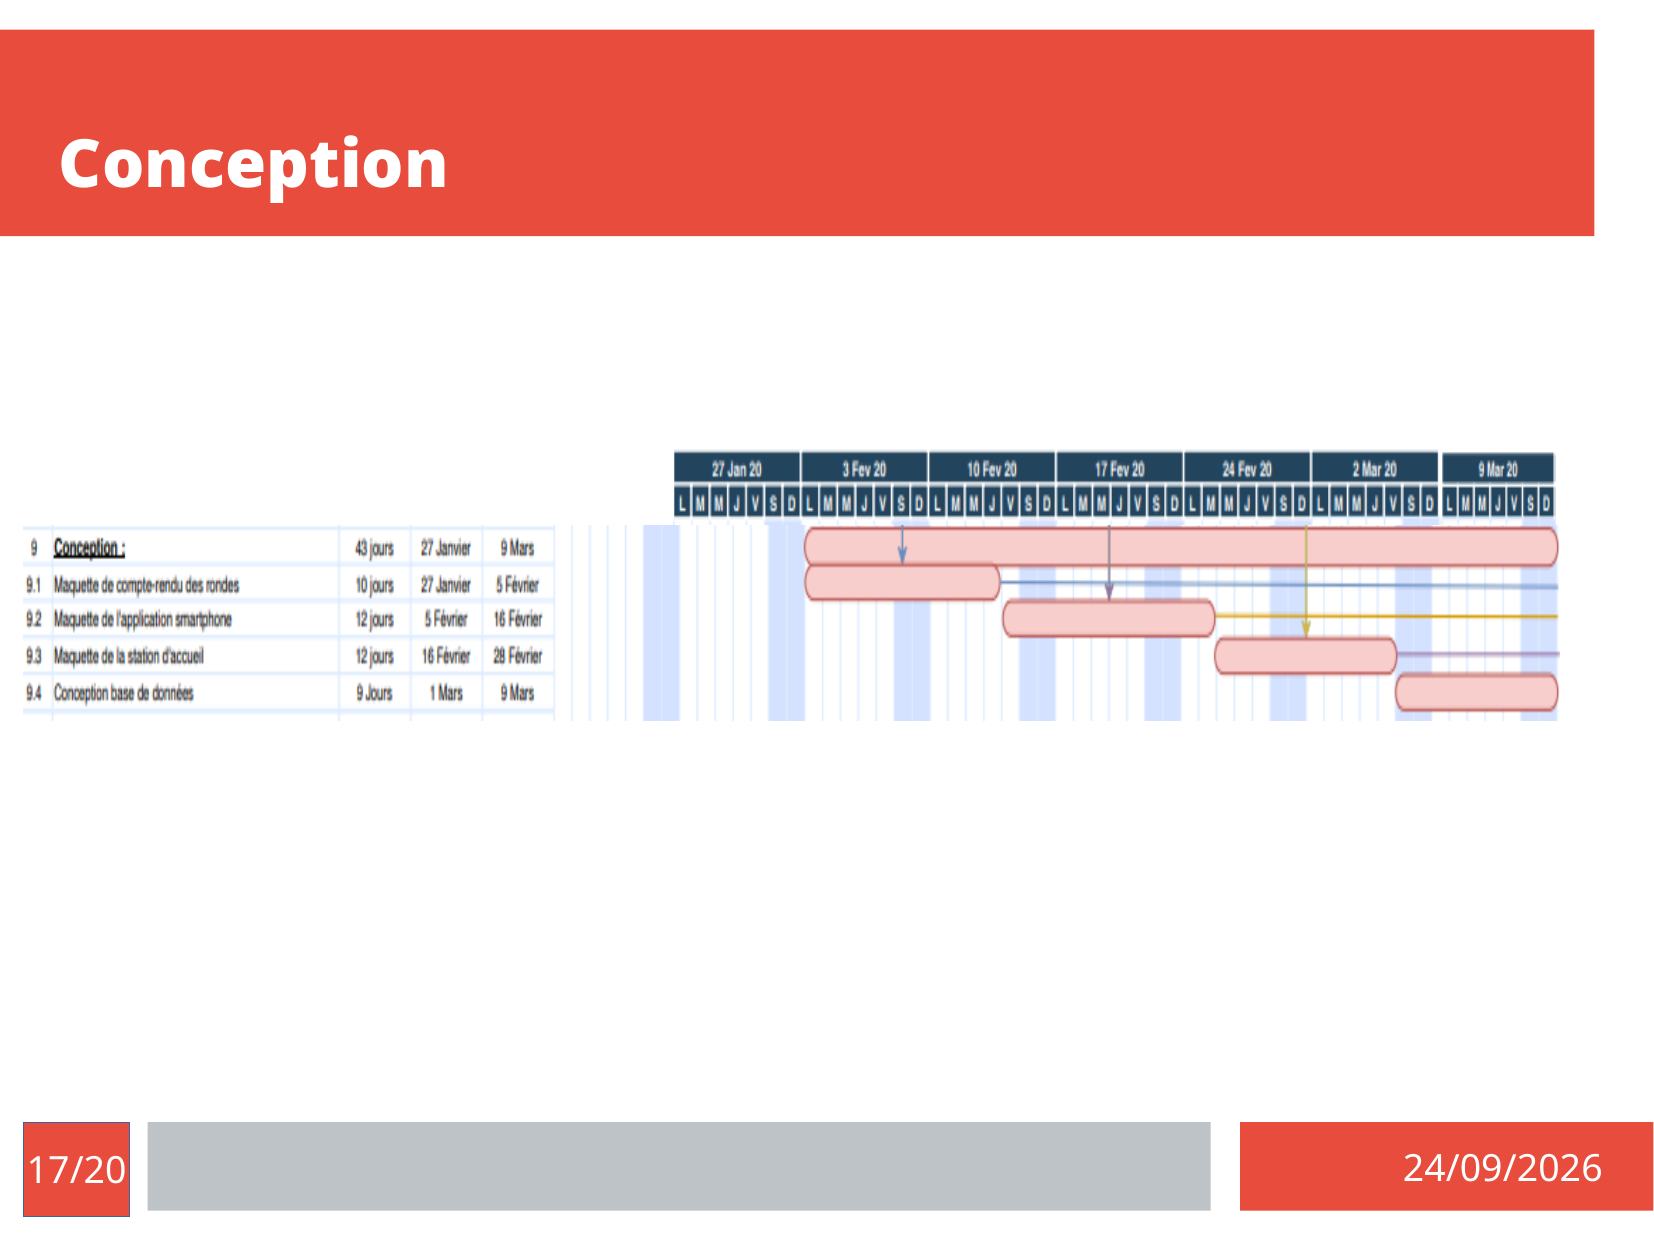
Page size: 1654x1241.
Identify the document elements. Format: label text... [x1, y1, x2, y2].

title Conception [59, 59, 1595, 207]
text_box <numéro>/20 [23, 1122, 130, 1217]
text_box 27/01/2020 [1388, 1133, 1634, 1196]
picture [23, 430, 1583, 721]
